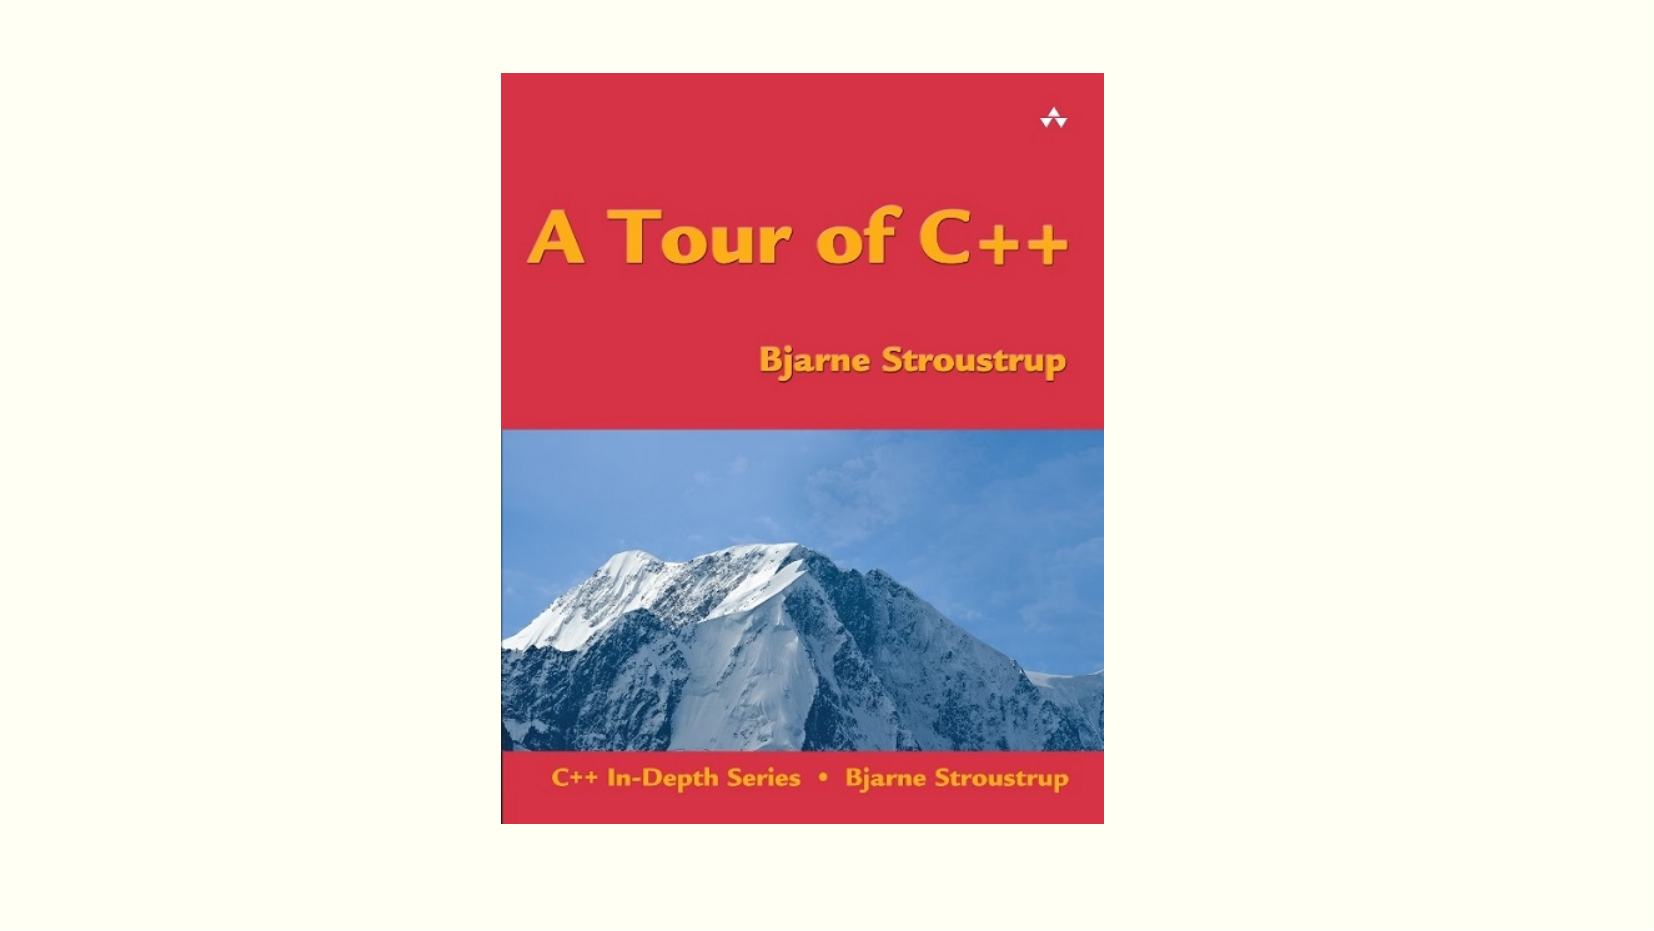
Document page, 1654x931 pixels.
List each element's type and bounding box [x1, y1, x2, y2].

picture [501, 73, 1104, 824]
